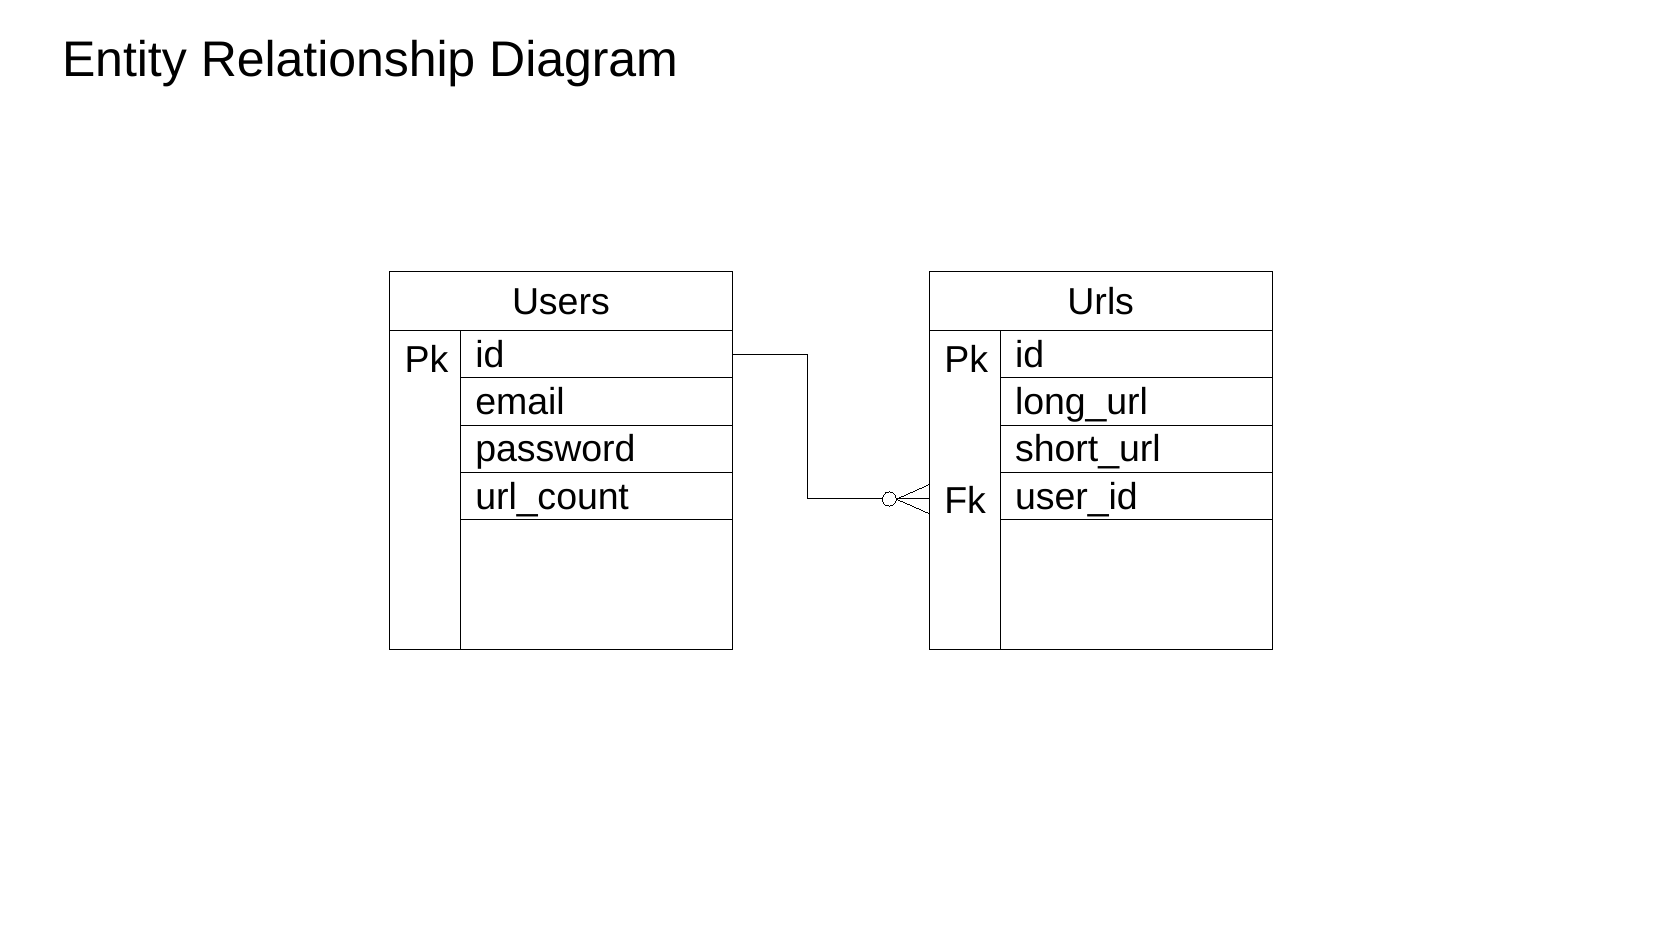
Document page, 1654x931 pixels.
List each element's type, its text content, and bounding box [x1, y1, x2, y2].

text_box Pk [929, 330, 1003, 388]
text_box user_id [1013, 473, 1273, 520]
text_box password [460, 426, 733, 473]
text_box Urls [929, 271, 1273, 330]
text_box Pk [389, 330, 464, 388]
text_box short_url [1000, 426, 1273, 473]
text_box url_count [460, 473, 733, 520]
text_box Fk [929, 472, 1013, 530]
text_box long_url [1000, 377, 1273, 426]
text_box email [460, 377, 733, 426]
text_box id [464, 330, 733, 377]
text_box Users [389, 271, 733, 330]
text_box Entity Relationship Diagram [47, 23, 1607, 95]
text_box id [1003, 330, 1273, 377]
